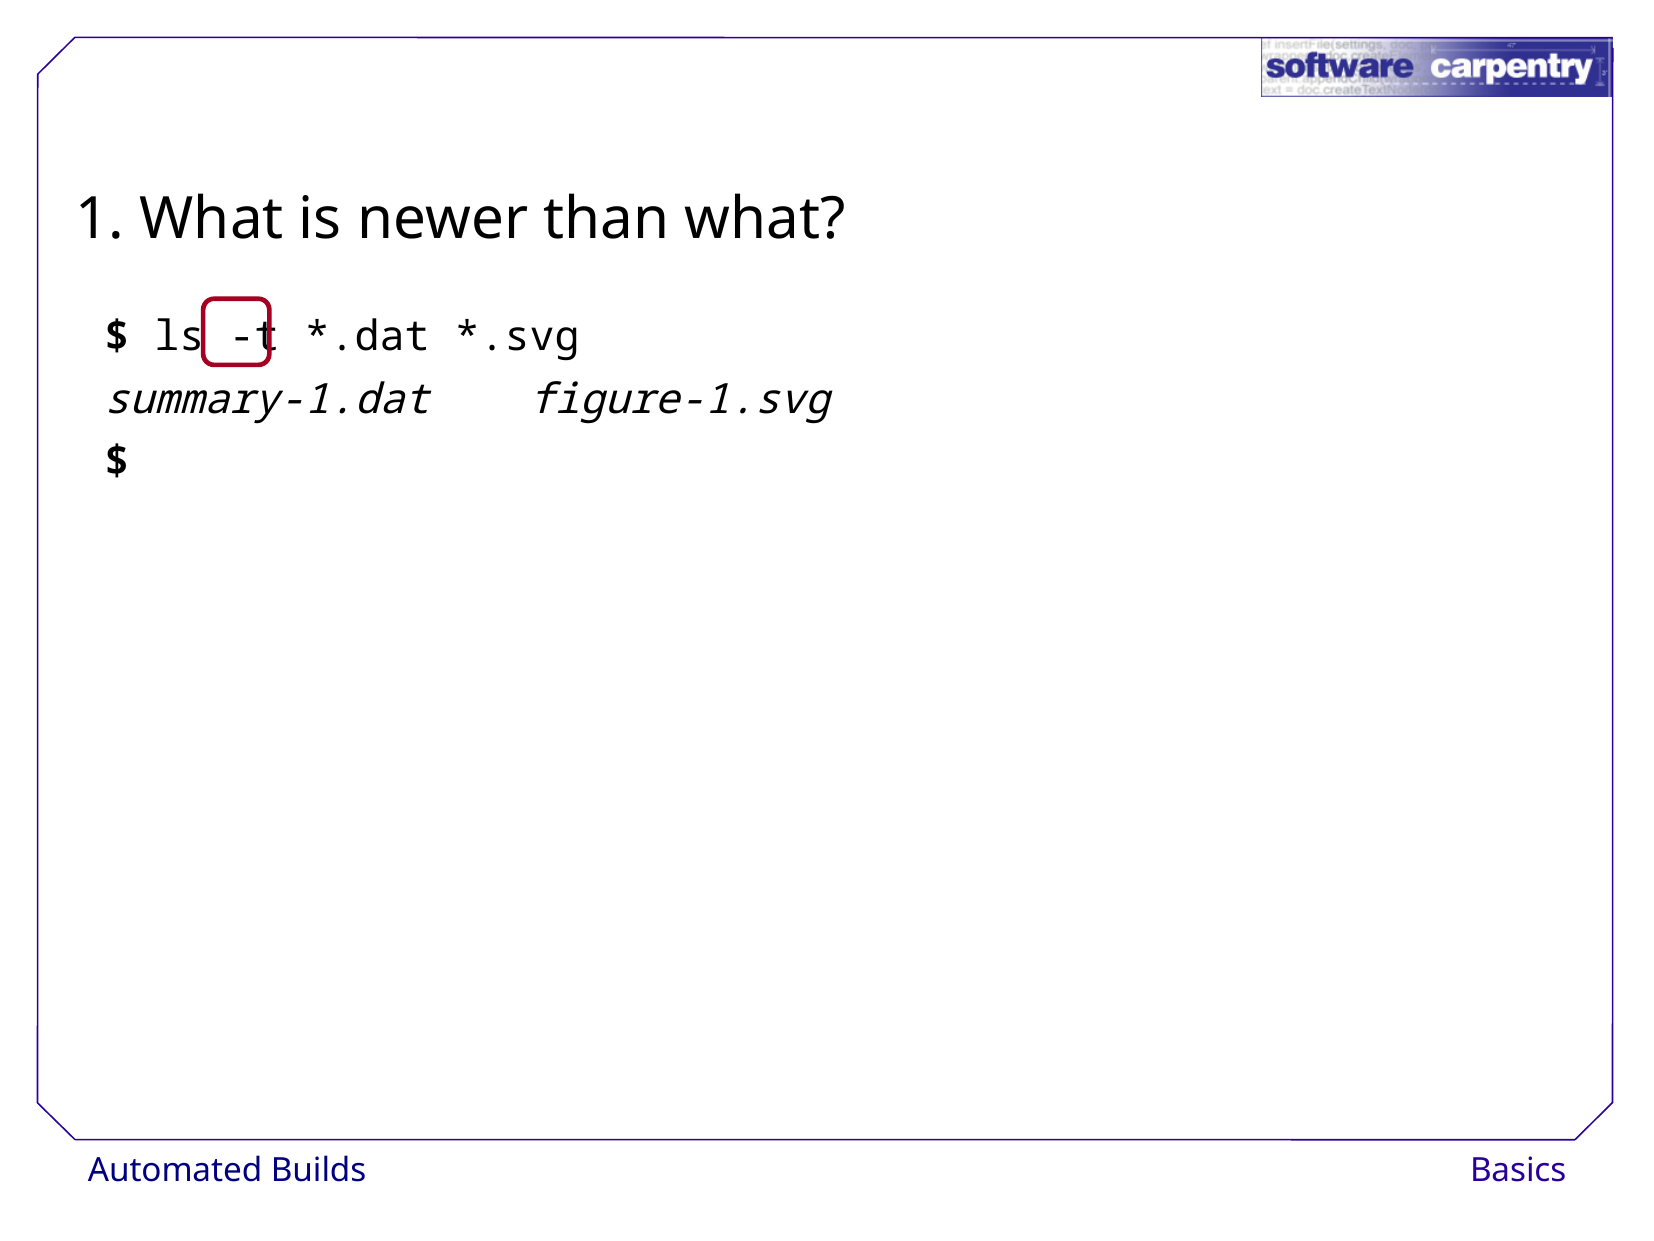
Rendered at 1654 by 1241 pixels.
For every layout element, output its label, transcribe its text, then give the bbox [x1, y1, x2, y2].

text_box 1. What is newer than what? [61, 138, 1011, 259]
text_box $ ls -t *.dat *.svg summary-1.dat figure-1.svg $ [89, 289, 1512, 507]
picture [1261, 39, 1613, 97]
